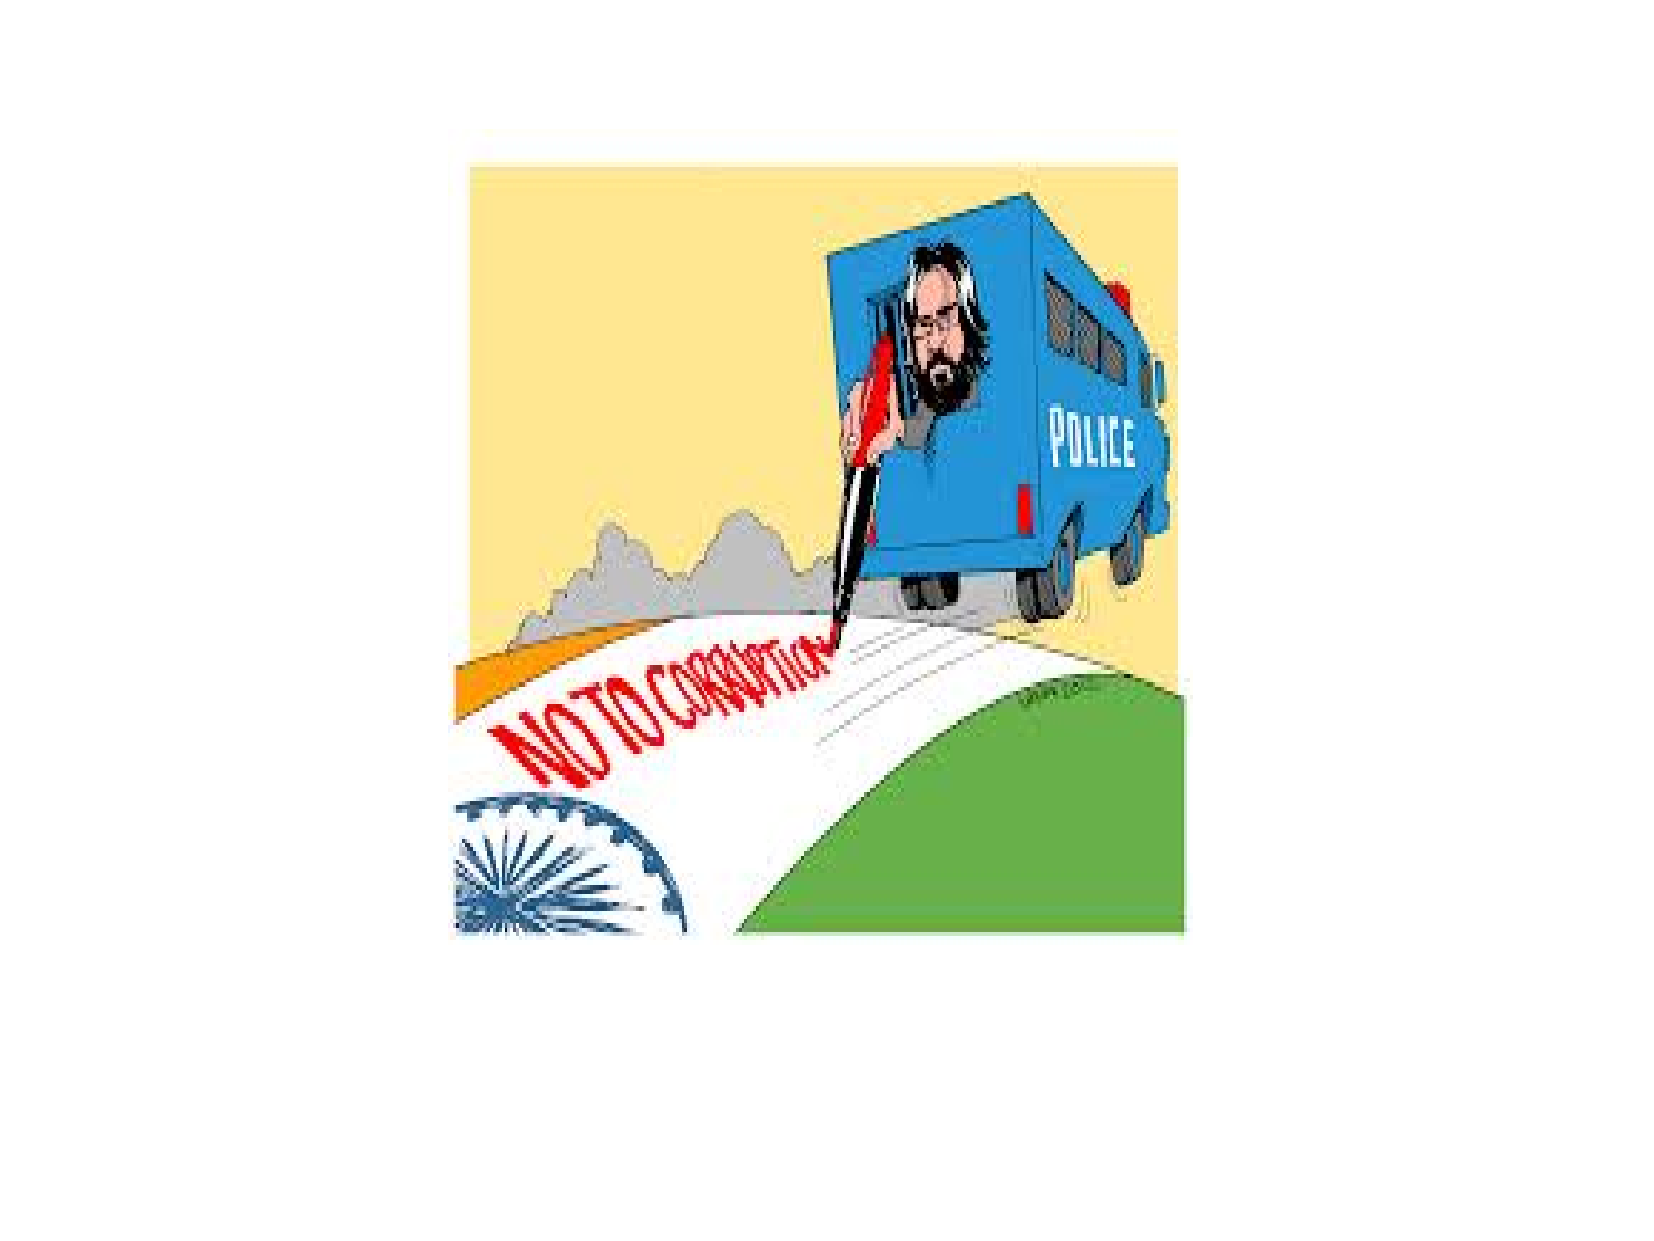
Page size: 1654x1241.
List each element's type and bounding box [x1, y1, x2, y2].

picture [448, 129, 1193, 945]
